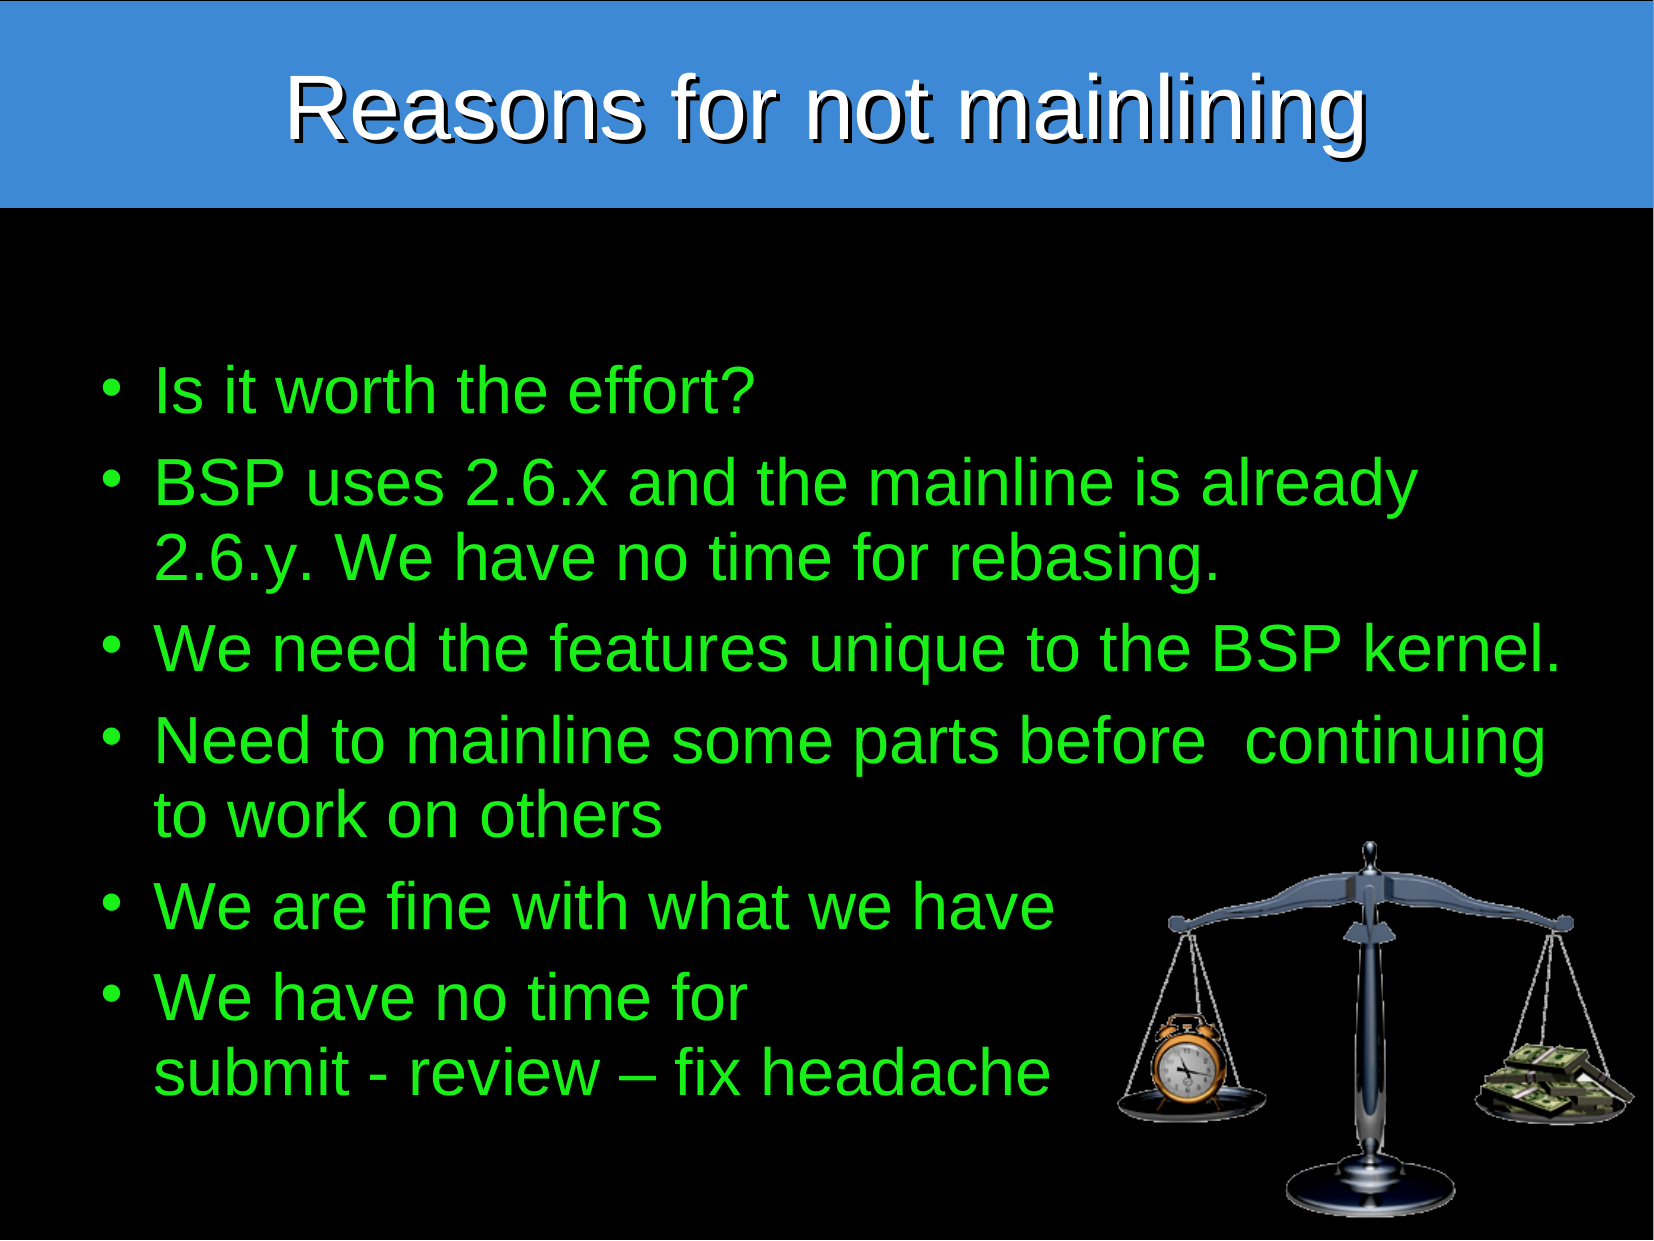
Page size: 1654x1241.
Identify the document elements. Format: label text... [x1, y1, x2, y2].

picture [1100, 824, 1654, 1241]
list Is it worth the effort? BSP uses 2.6.x and the mainline is already 2.6.y. We have no time for rebasing. We need the features unique to the BSP kernel. Need to mainline some parts before continuing to work on others We are fine with what we have We have no time for submit - review – fix headache [82, 348, 1572, 1168]
title Reasons for not mainlining [0, 1, 1654, 208]
